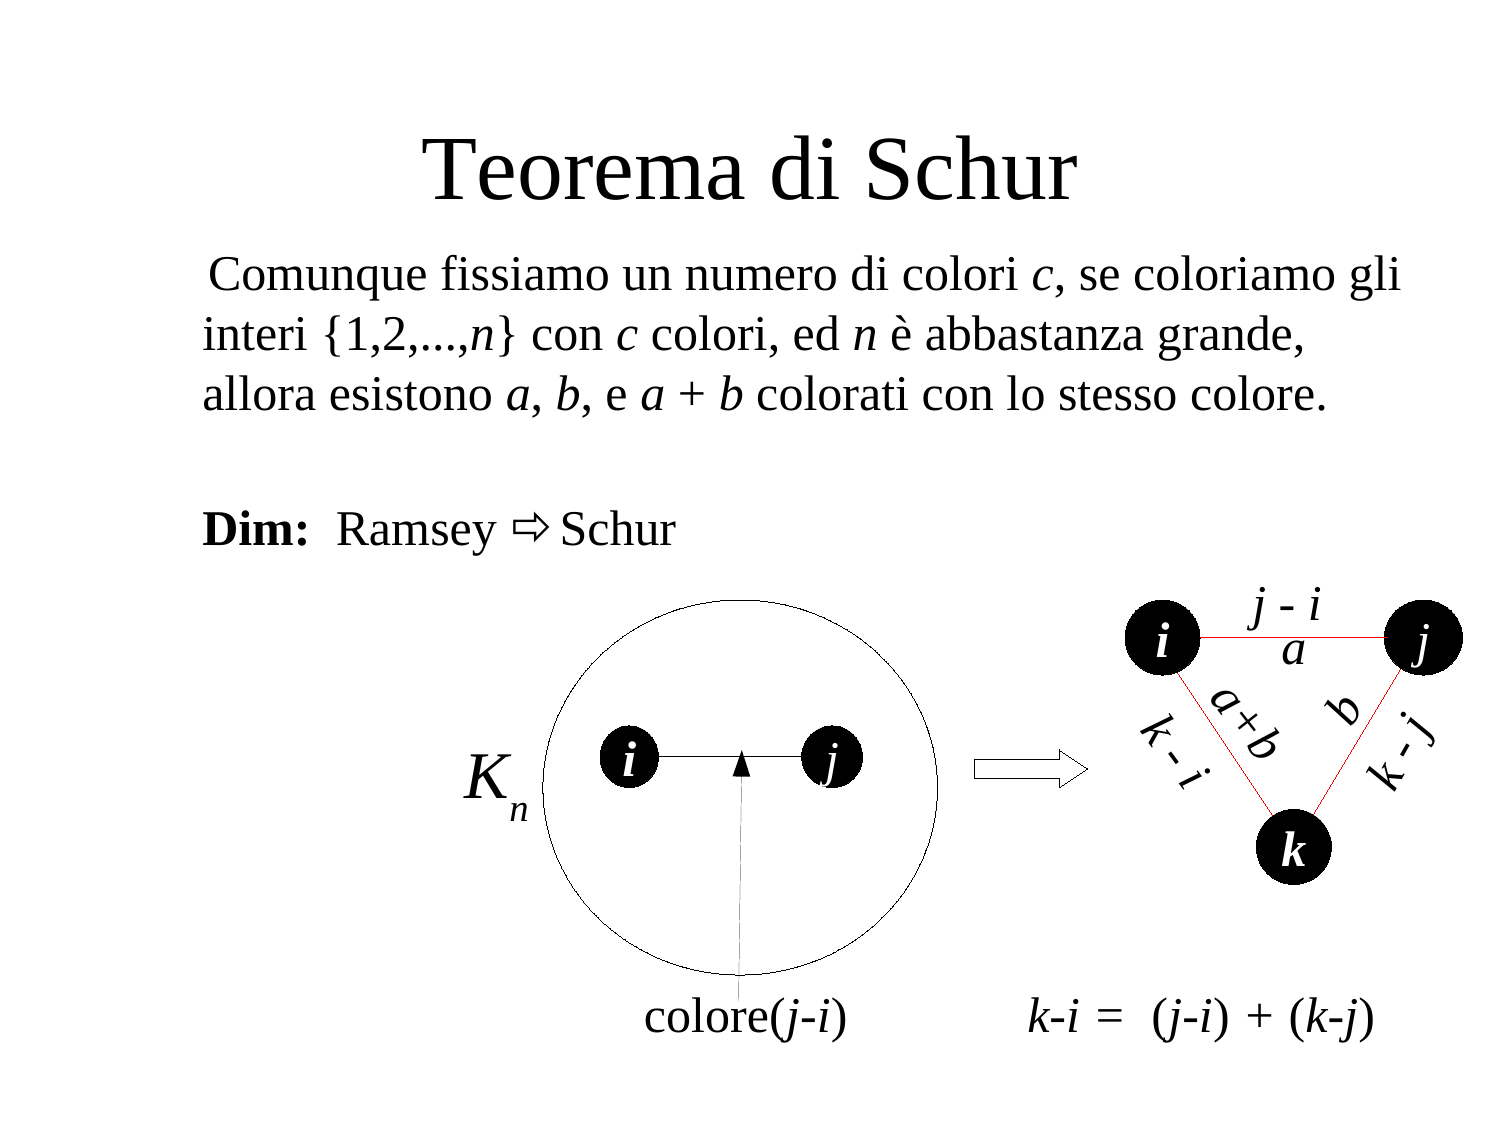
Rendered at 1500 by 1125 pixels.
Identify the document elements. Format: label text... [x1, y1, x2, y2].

text_box k-i = (j-i) + (k-j) [1012, 975, 1500, 1050]
text_box Comunque fissiamo un numero di colori c, se coloriamo gli interi {1,2,...,n} con c colori, ed n è abbastanza grande, allora esistono a, b, e a + b colorati con lo stesso colore. [187, 233, 1426, 429]
text_box a+b [1186, 652, 1315, 788]
title Teorema di Schur [112, 75, 1388, 263]
text_box j - i [1237, 562, 1337, 638]
text_box j [801, 725, 863, 788]
text_box j [1384, 600, 1463, 676]
text_box k [1256, 809, 1332, 885]
text_box k - j [1337, 684, 1456, 816]
text_box Dim: Ramsey Schur [187, 487, 788, 563]
text_box colore(j-i) [629, 975, 863, 1051]
text_box a [1266, 607, 1322, 683]
text_box Kn [450, 724, 552, 911]
text_box b [1295, 664, 1388, 751]
text_box i [600, 725, 659, 788]
text_box i [1125, 600, 1201, 676]
text_box k - i [1116, 684, 1241, 816]
